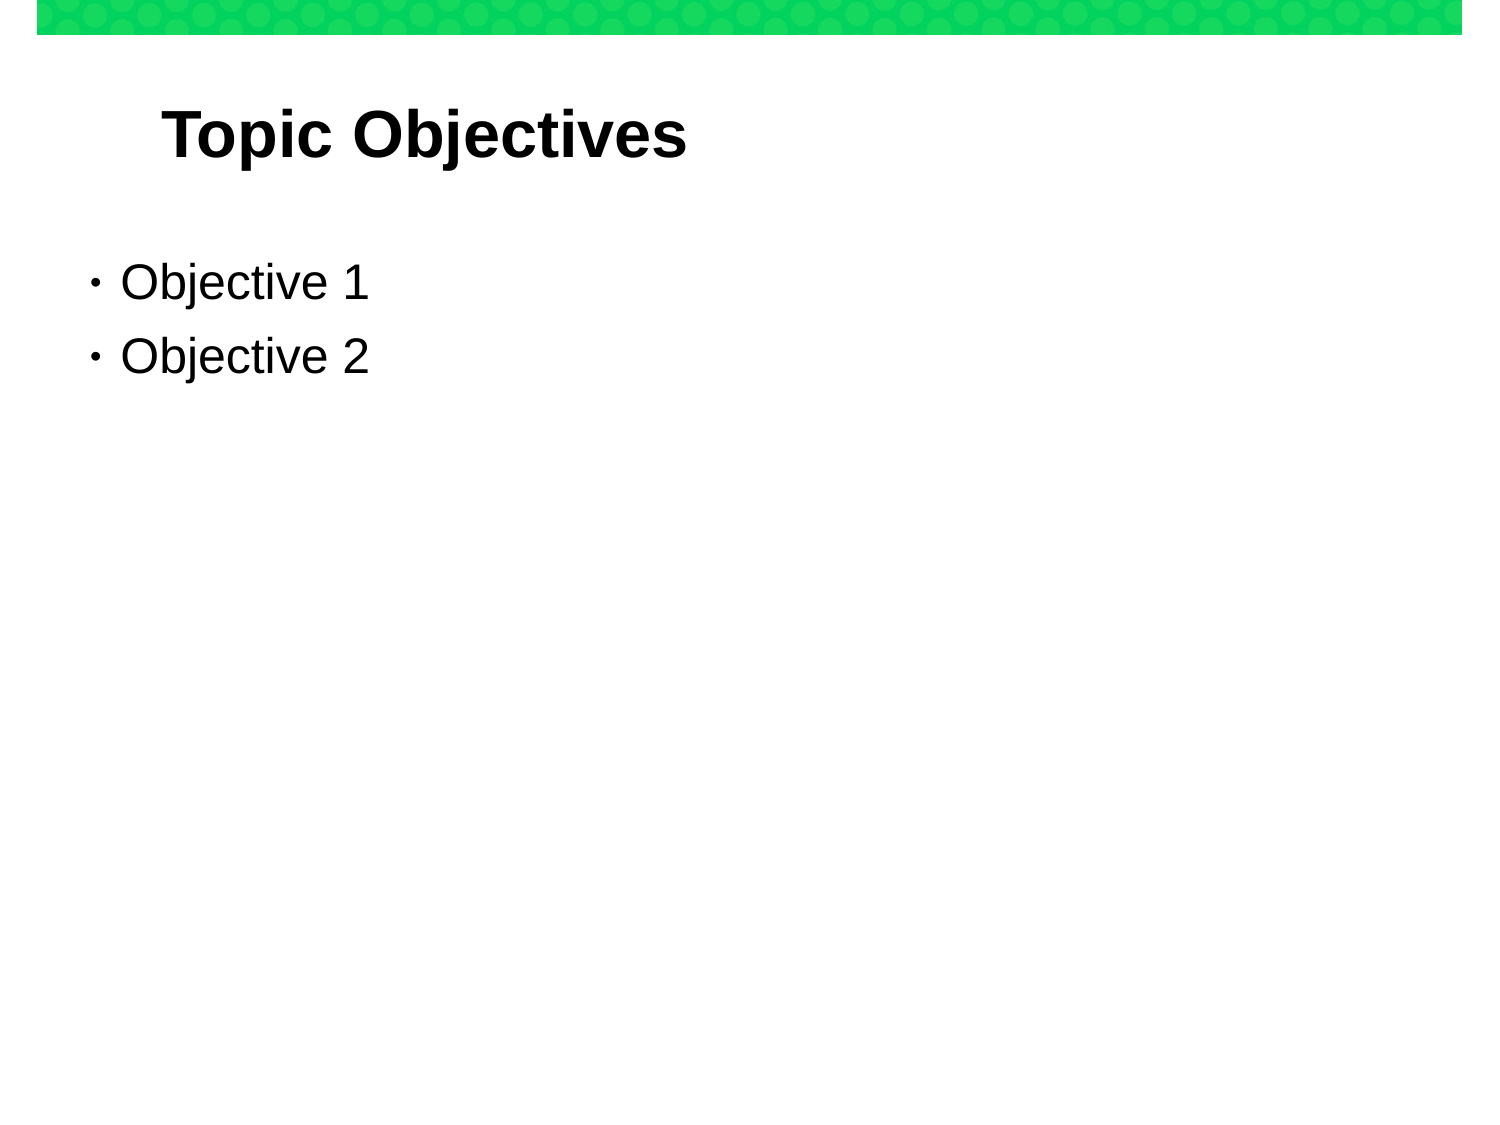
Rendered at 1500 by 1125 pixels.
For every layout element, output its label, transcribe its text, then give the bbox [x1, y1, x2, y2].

title Topic Objectives [161, 53, 1383, 217]
list Objective 1 Objective 2 [90, 254, 1463, 1111]
picture [37, 0, 1462, 35]
